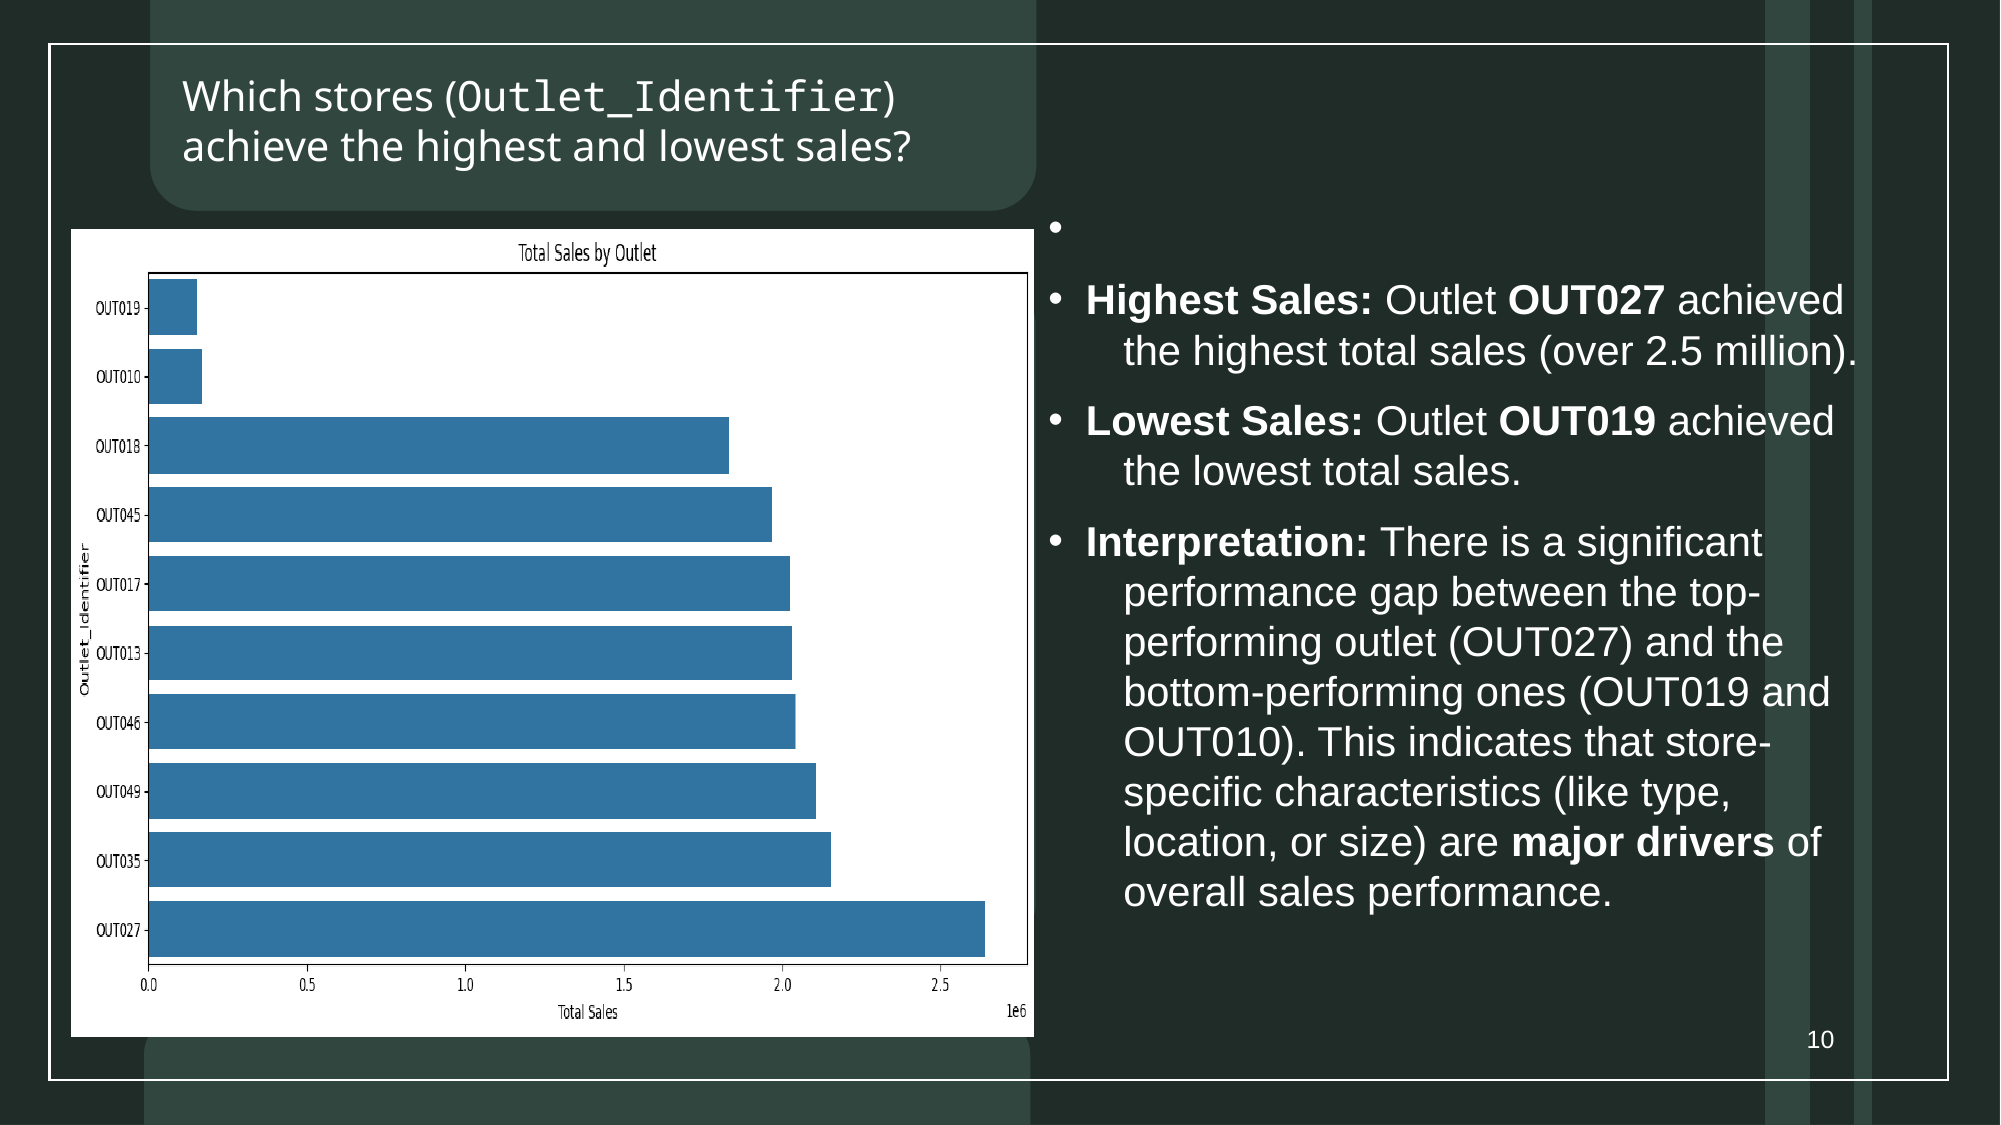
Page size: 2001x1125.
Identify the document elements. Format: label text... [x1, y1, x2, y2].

text_box Highest Sales: Outlet OUT027 achieved the highest total sales (over 2.5 million). Lowest Sales: Outlet OUT019 achieved the lowest total sales. Interpretation: There is a significant performance gap between the top-performing outlet (OUT027) and the bottom-performing ones (OUT019 and OUT010). This indicates that store-specific characteristics (like type, location, or size) are major drivers of overall sales performance. [1033, 194, 1898, 329]
list Which stores (Outlet_Identifier) achieve the highest and lowest sales? [167, 61, 1032, 196]
slide_number 8 [1791, 1008, 1931, 1068]
picture [71, 229, 1034, 1037]
